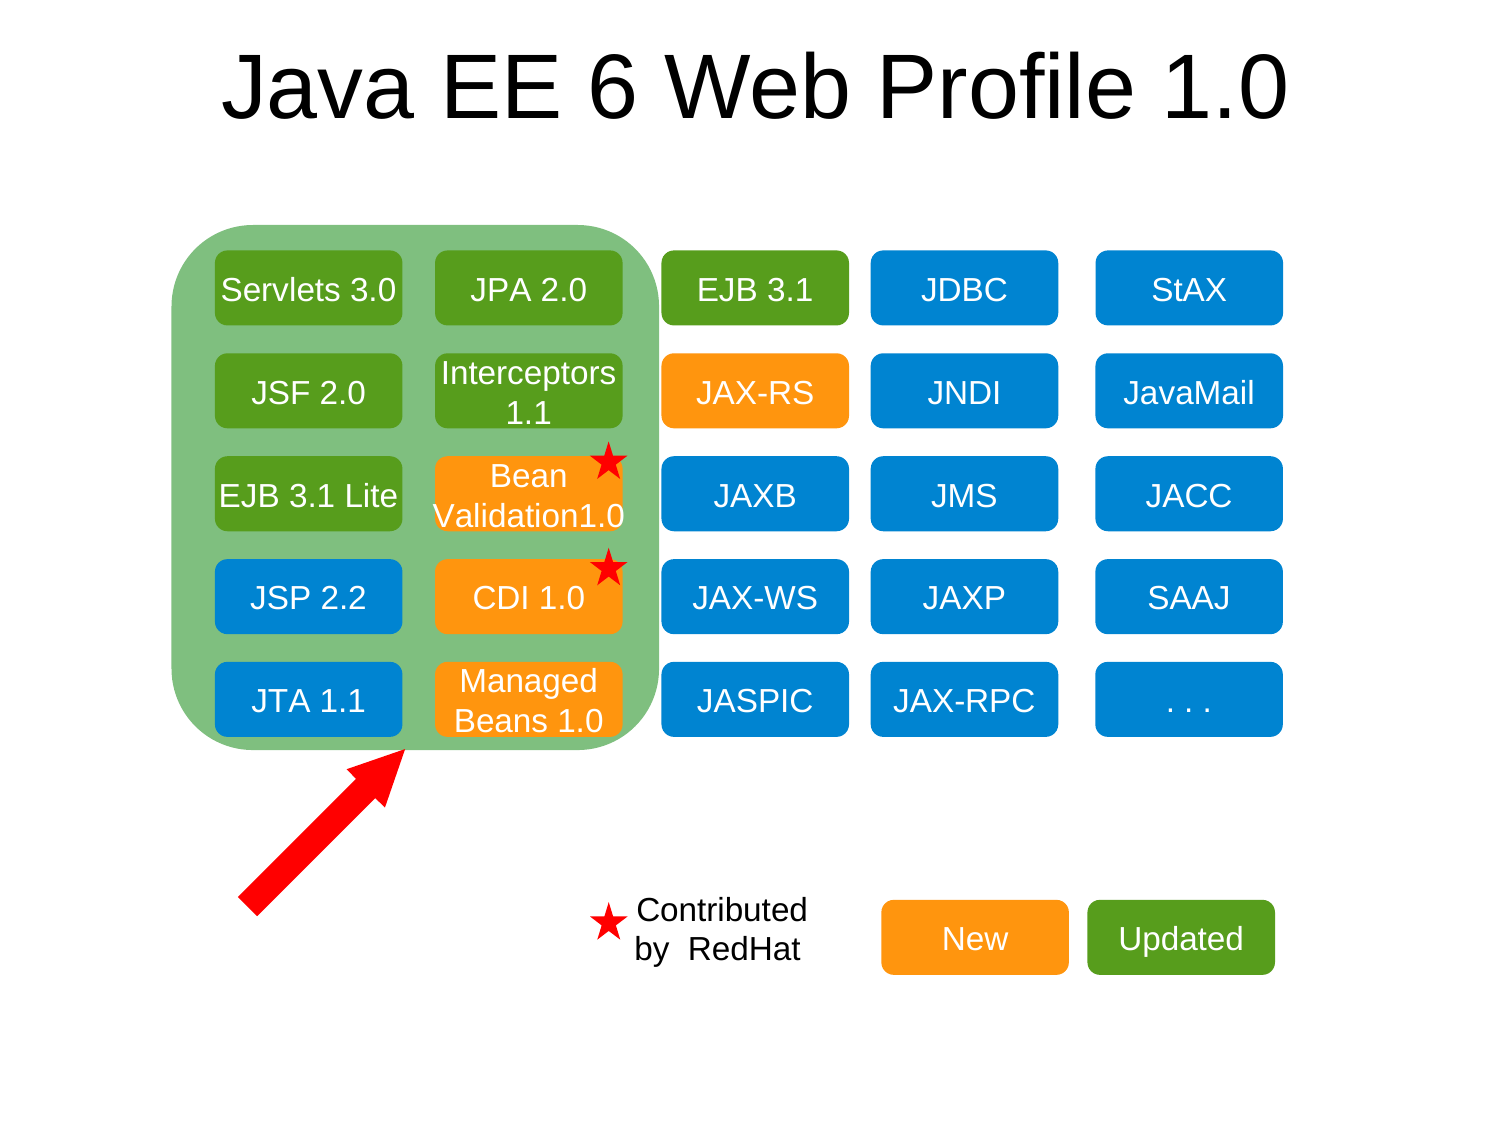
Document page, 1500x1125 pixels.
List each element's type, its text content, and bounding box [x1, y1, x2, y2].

text_box JAXB [661, 456, 850, 532]
text_box JDBC [870, 250, 1059, 326]
text_box JSP 2.2 [214, 559, 403, 635]
title Java EE 6 Web Profile 1.0 [133, 35, 1378, 139]
text_box StAX [1095, 250, 1284, 326]
text_box Bean Validation1.0 [435, 456, 623, 532]
text_box EJB 3.1 [661, 250, 850, 326]
text_box JACC [1095, 456, 1283, 532]
text_box JavaMail [1095, 353, 1284, 429]
text_box Managed Beans 1.0 [435, 661, 623, 737]
text_box JAX-RS [661, 353, 850, 429]
text_box [171, 224, 660, 917]
text_box Updated [1087, 899, 1276, 975]
text_box Servlets 3.0 [214, 250, 403, 326]
text_box JASPIC [661, 661, 850, 737]
text_box . . . [1095, 661, 1283, 737]
text_box JNDI [870, 353, 1059, 429]
text_box JAX-WS [661, 559, 850, 635]
text_box JAXP [870, 559, 1059, 635]
text_box JMS [870, 456, 1059, 532]
text_box New [881, 899, 1069, 975]
text_box JPA 2.0 [435, 250, 623, 326]
text_box CDI 1.0 [435, 559, 623, 635]
text_box Contributed by RedHat [573, 840, 826, 976]
text_box JTA 1.1 [214, 661, 403, 737]
text_box JAX-RPC [870, 661, 1059, 737]
text_box JSF 2.0 [214, 353, 403, 429]
text_box EJB 3.1 Lite [214, 456, 403, 532]
text_box Interceptors 1.1 [435, 353, 623, 429]
text_box SAAJ [1095, 559, 1283, 635]
